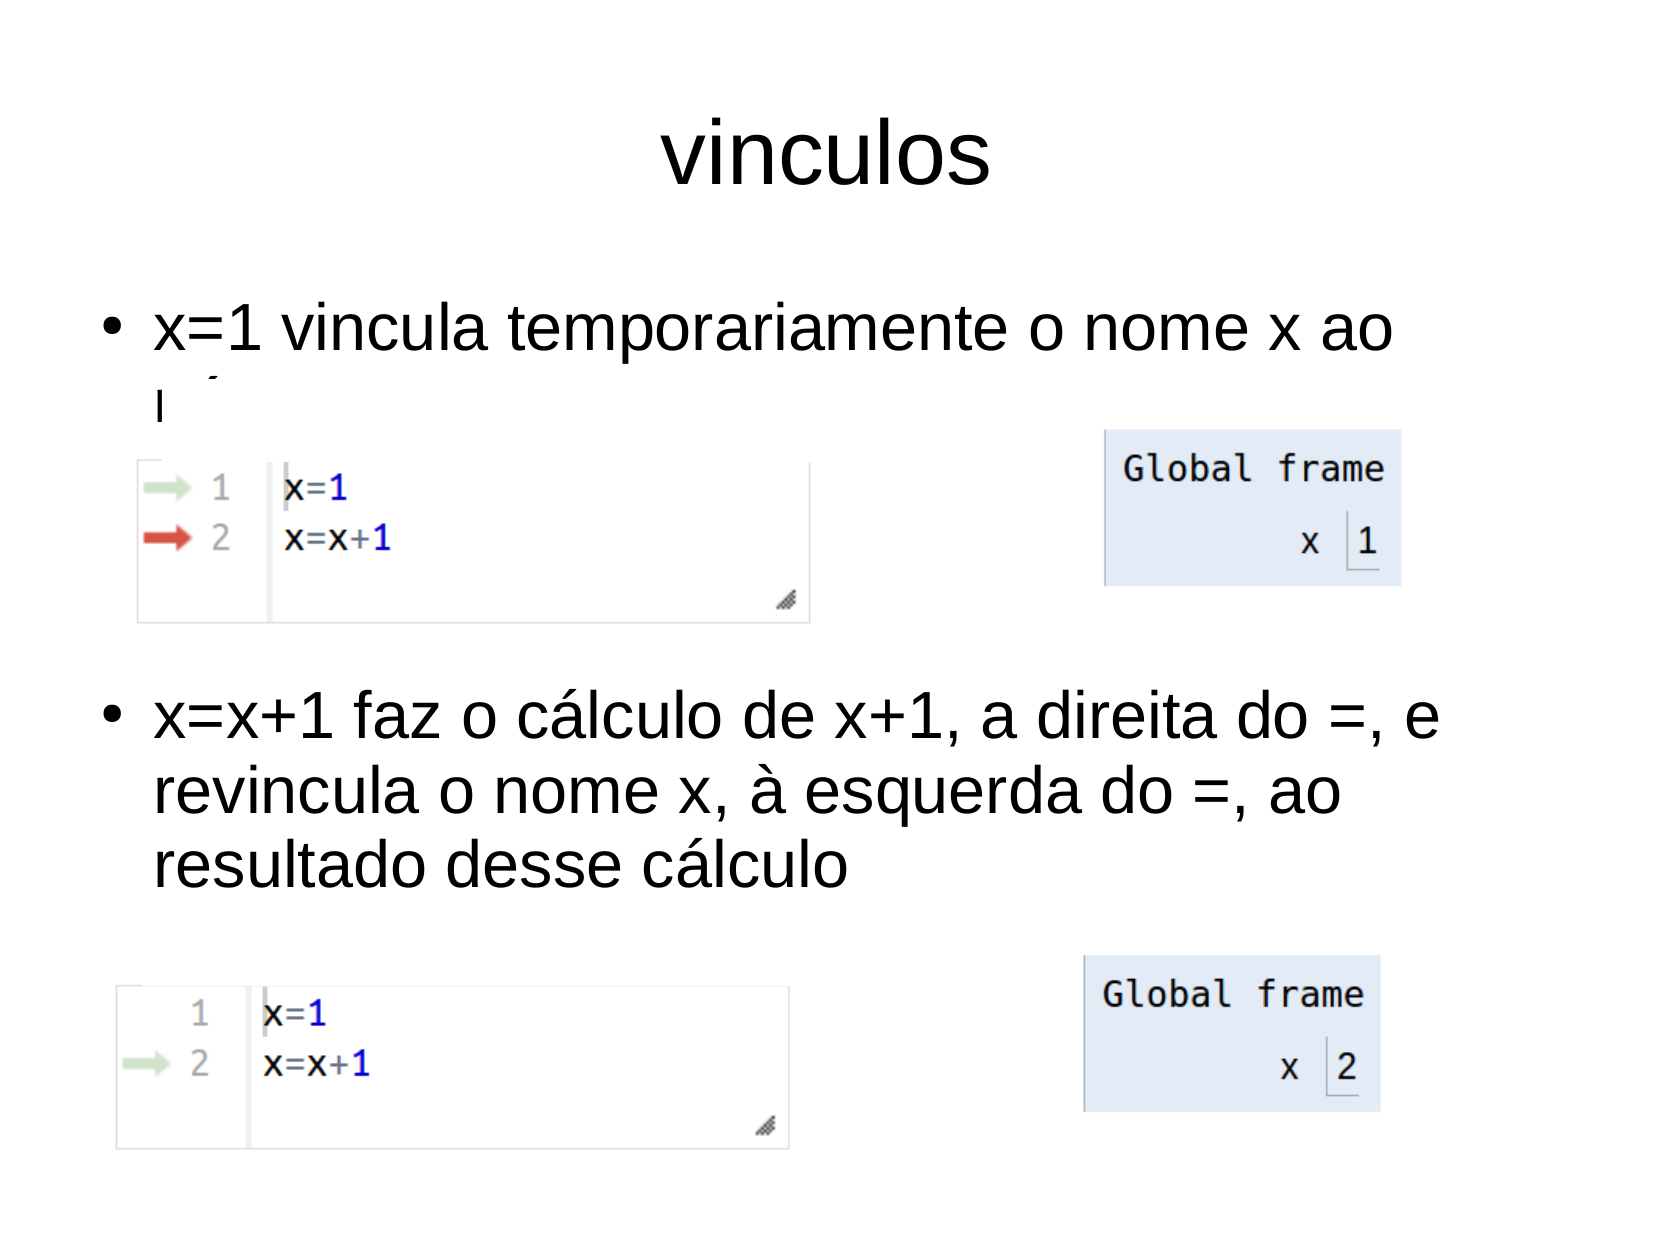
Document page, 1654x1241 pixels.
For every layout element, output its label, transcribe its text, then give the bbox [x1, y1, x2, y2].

title vinculos [82, 49, 1571, 257]
list x=1 vincula temporariamente o nome x ao número 1 x=x+1 faz o cálculo de x+1, a direita do =, e revincula o nome x, à esquerda do =, ao resultado desse cálculo [82, 290, 1571, 1010]
picture [123, 379, 1453, 638]
picture [105, 946, 1406, 1164]
